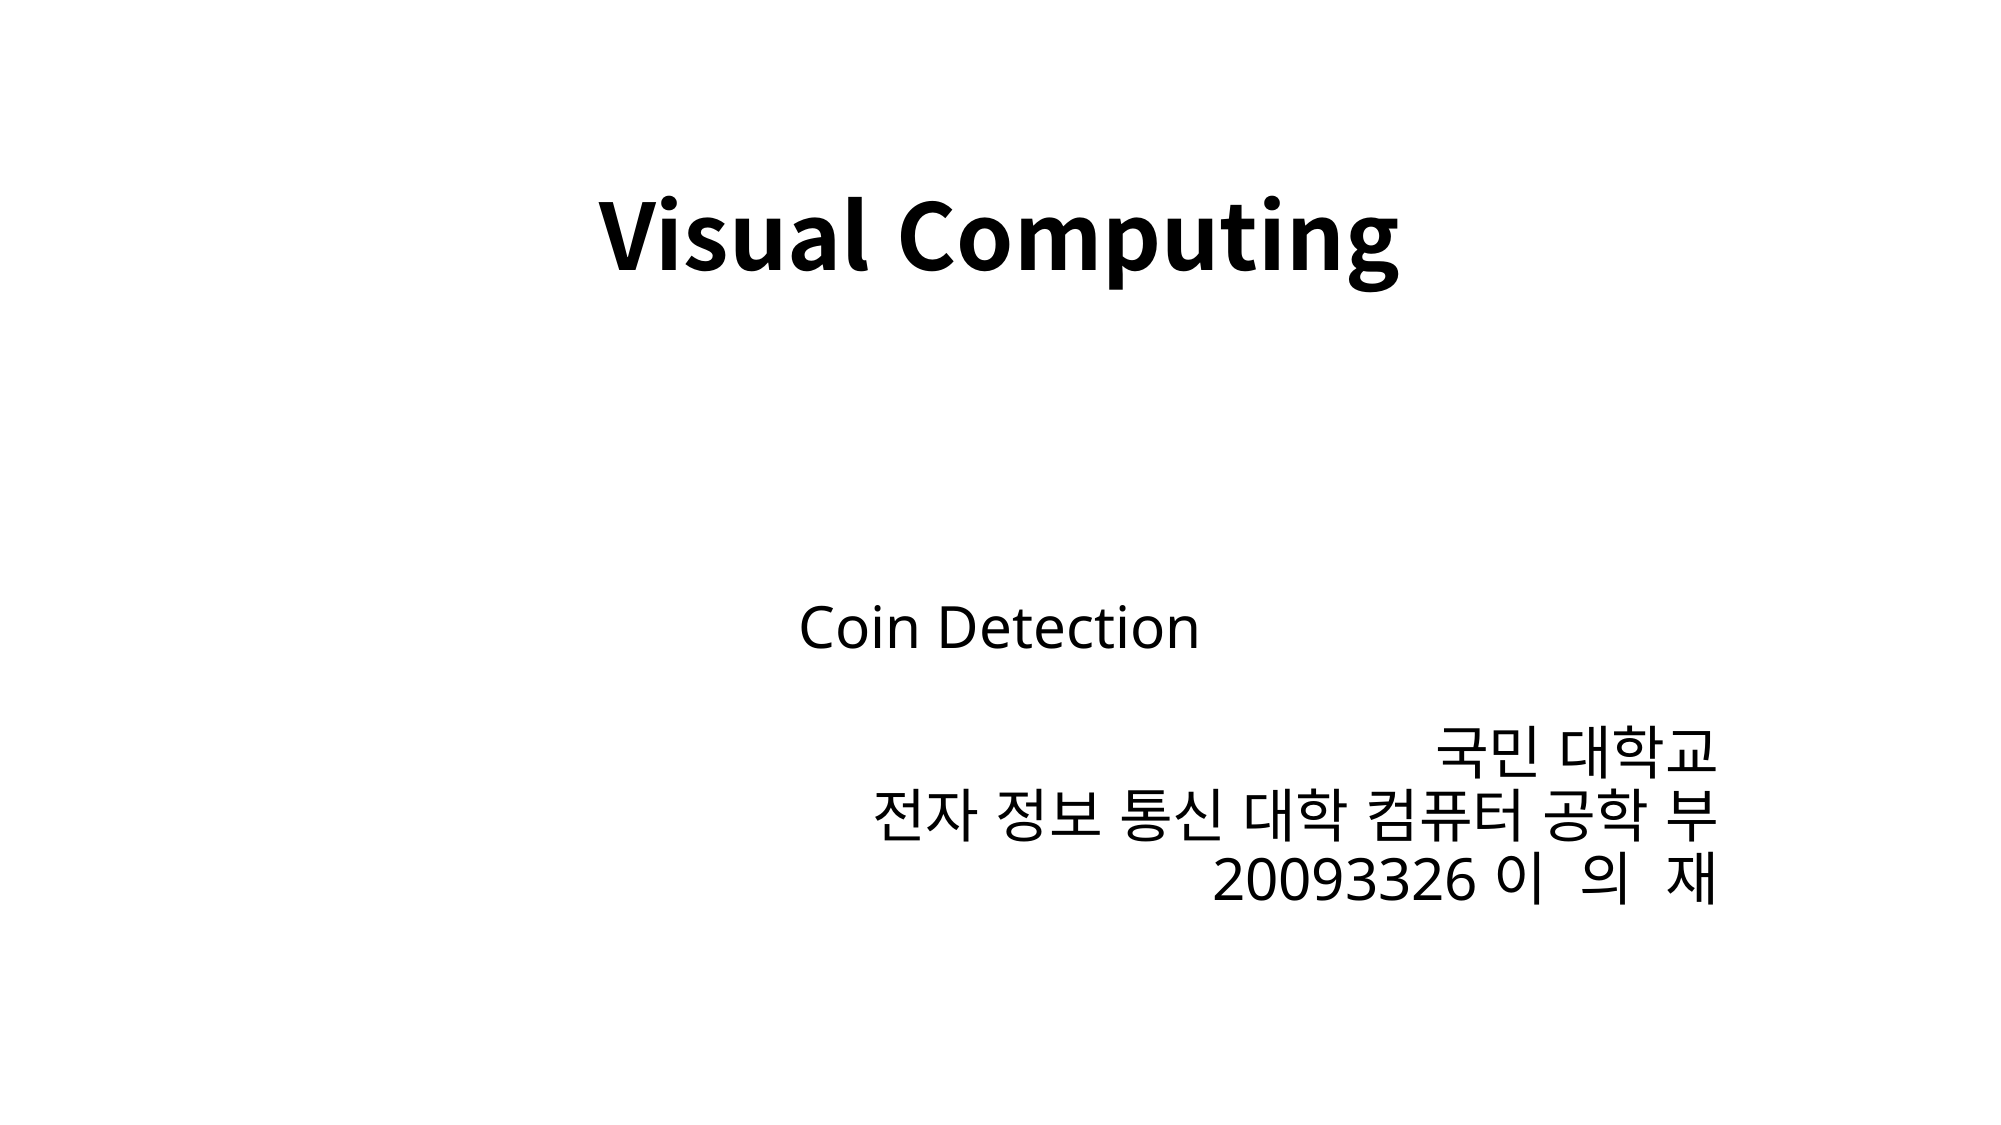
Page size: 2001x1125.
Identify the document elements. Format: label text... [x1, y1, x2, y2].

subtitle Coin Detection 국민 대학교 전자 정보 통신 대학 컴퓨터 공학 부 20093326 이 의 재 [249, 590, 1750, 863]
title Visual Computing [249, 184, 1750, 576]
